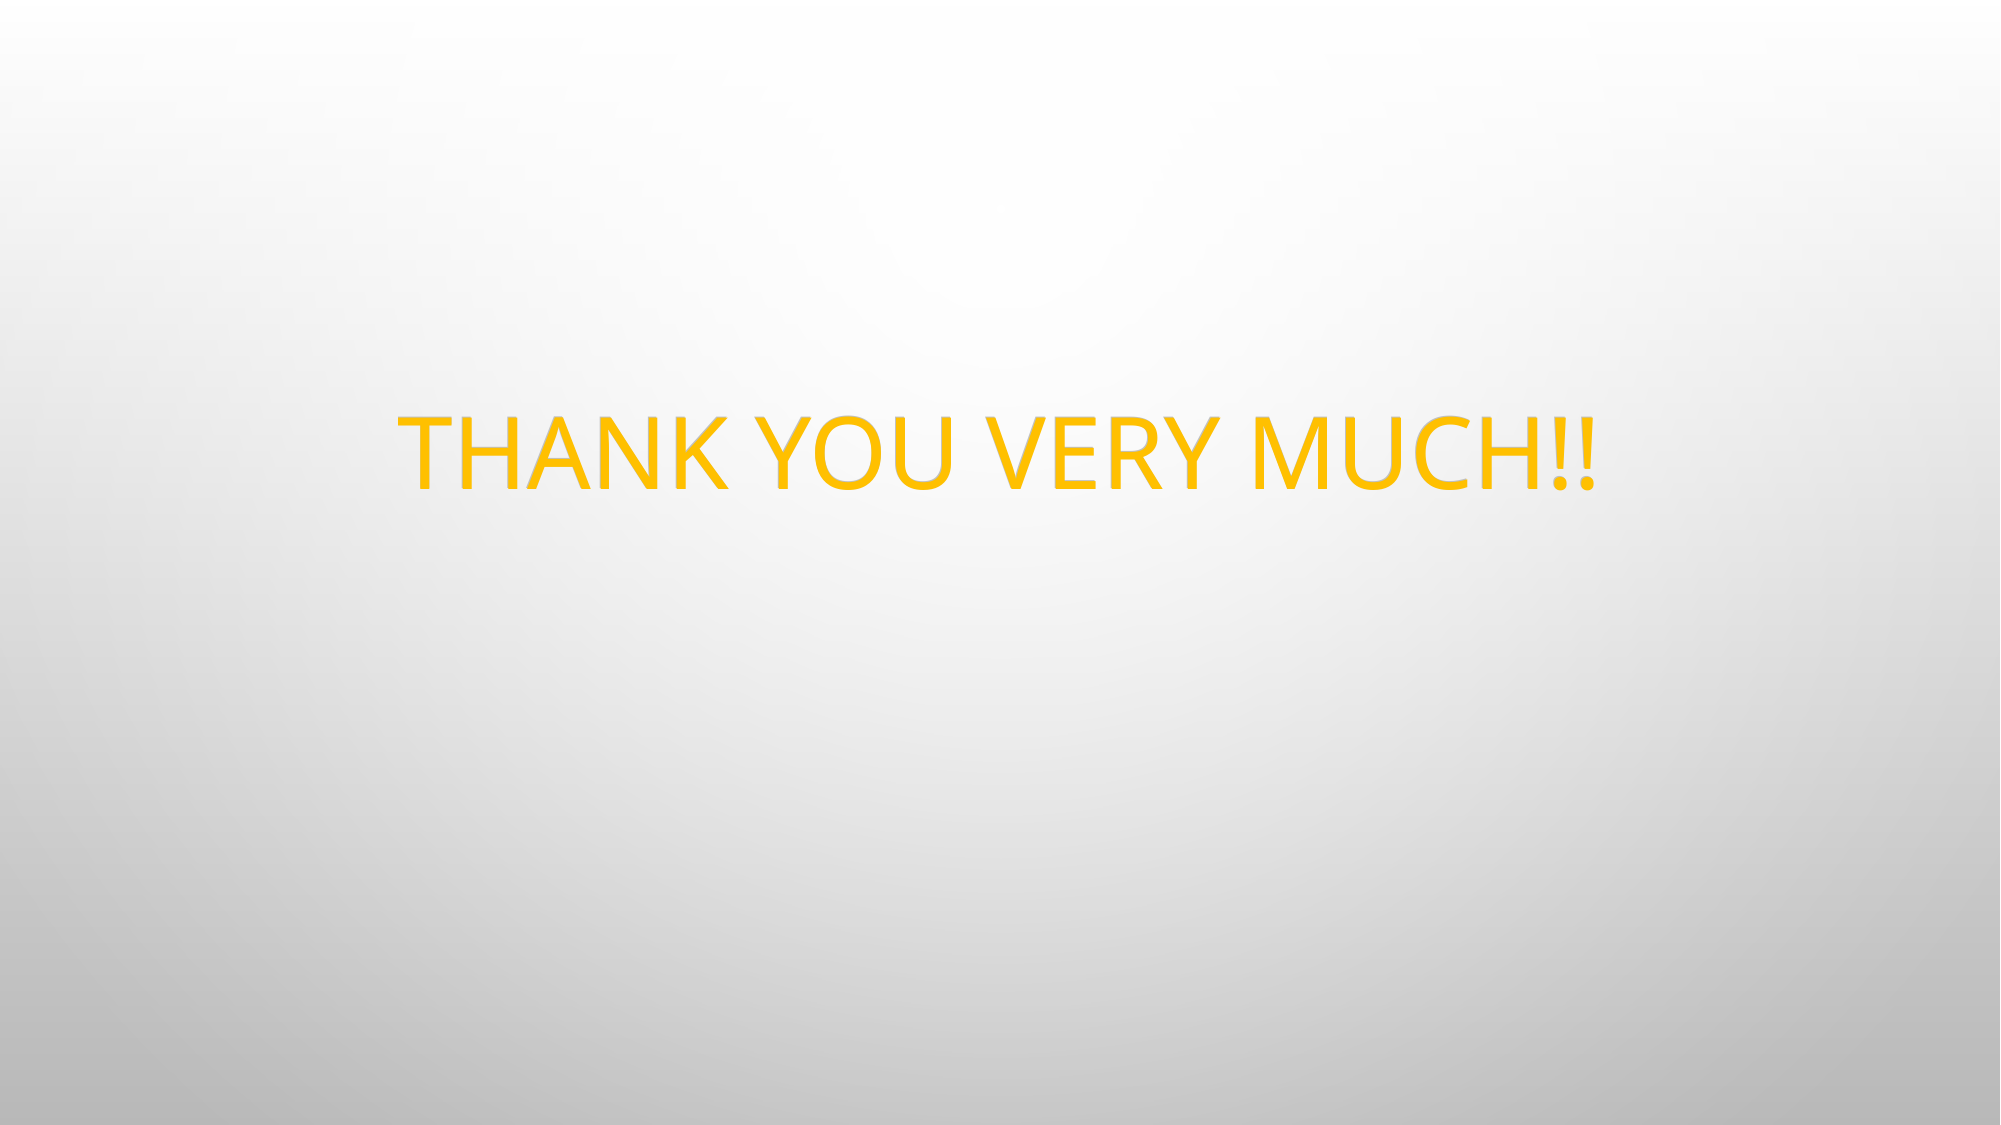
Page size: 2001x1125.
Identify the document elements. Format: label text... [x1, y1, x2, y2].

list THANK YOU VERY MUCH!! [95, 357, 1905, 962]
